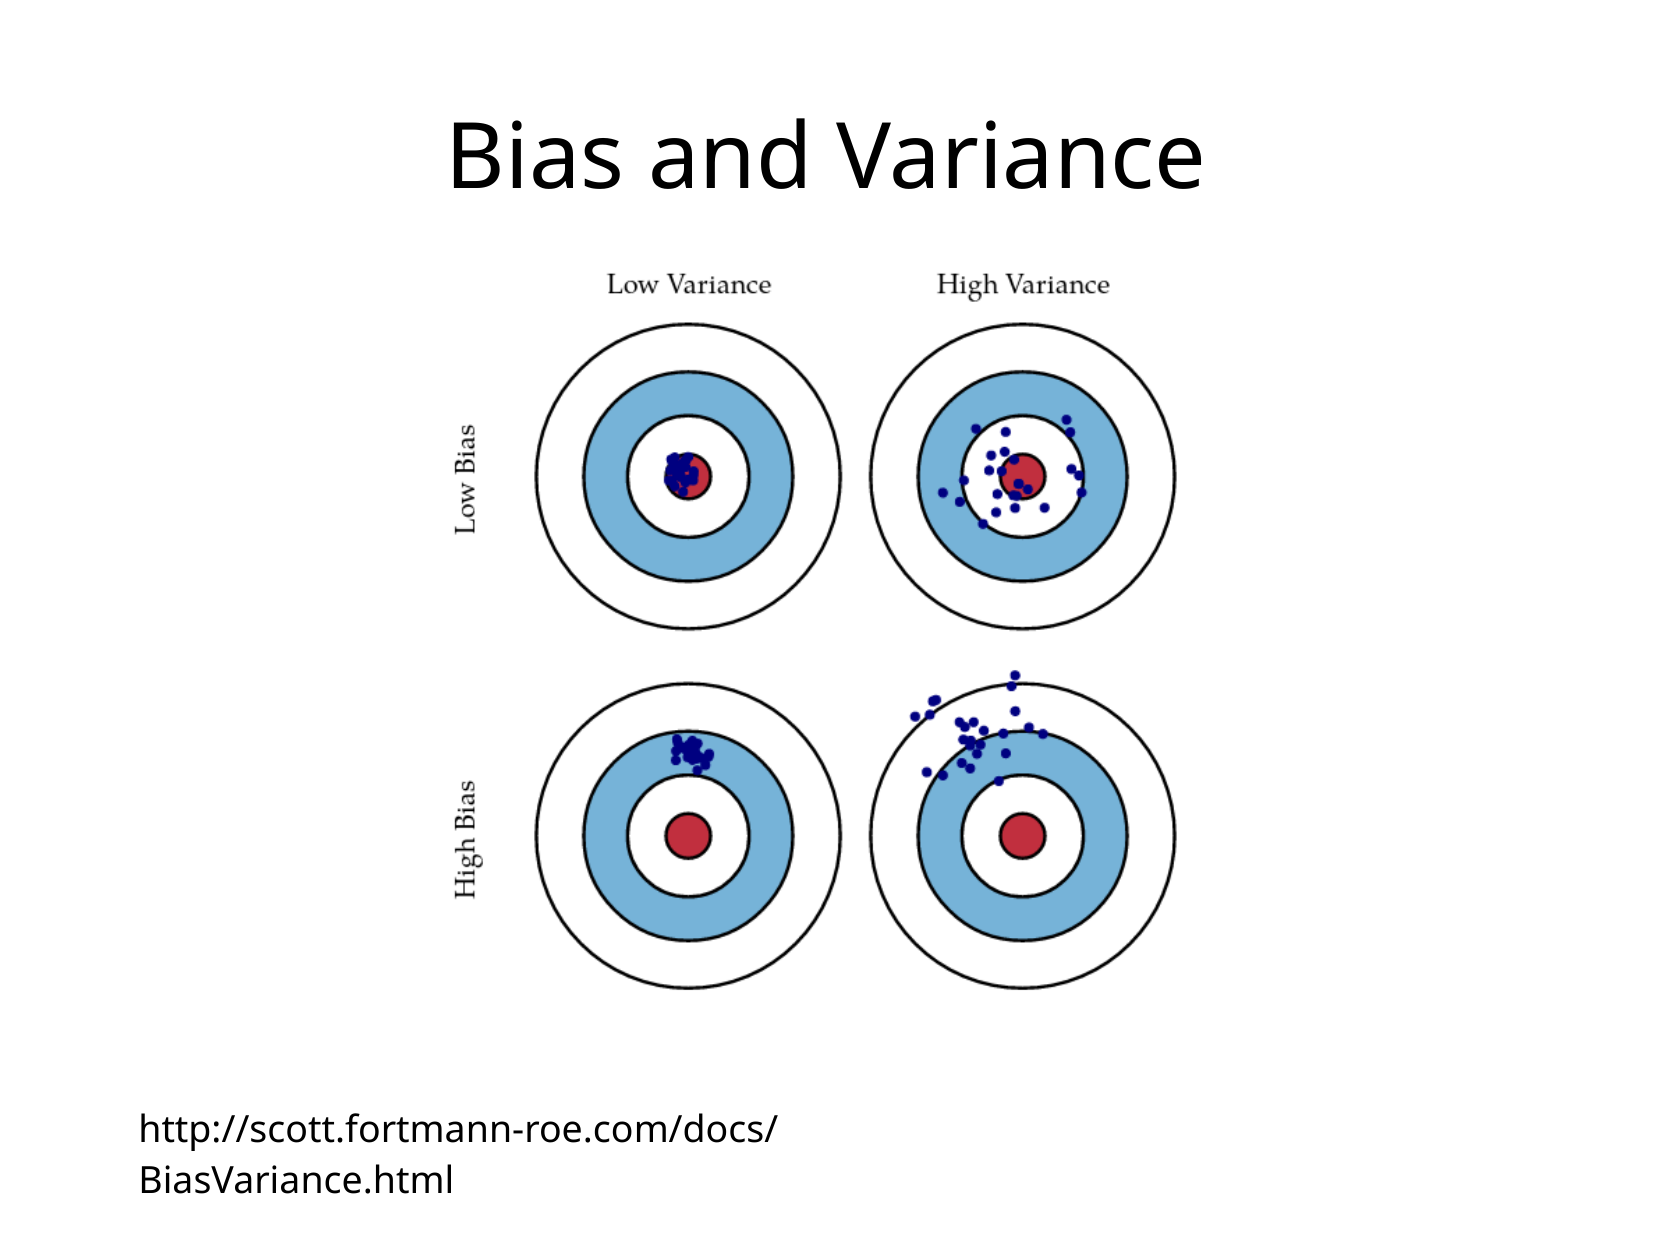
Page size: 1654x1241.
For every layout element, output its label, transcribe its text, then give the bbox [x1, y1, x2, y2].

title Bias and Variance [82, 49, 1571, 257]
text_box http://scott.fortmann-roe.com/docs/BiasVariance.html [123, 1095, 991, 1148]
picture [405, 239, 1220, 1011]
